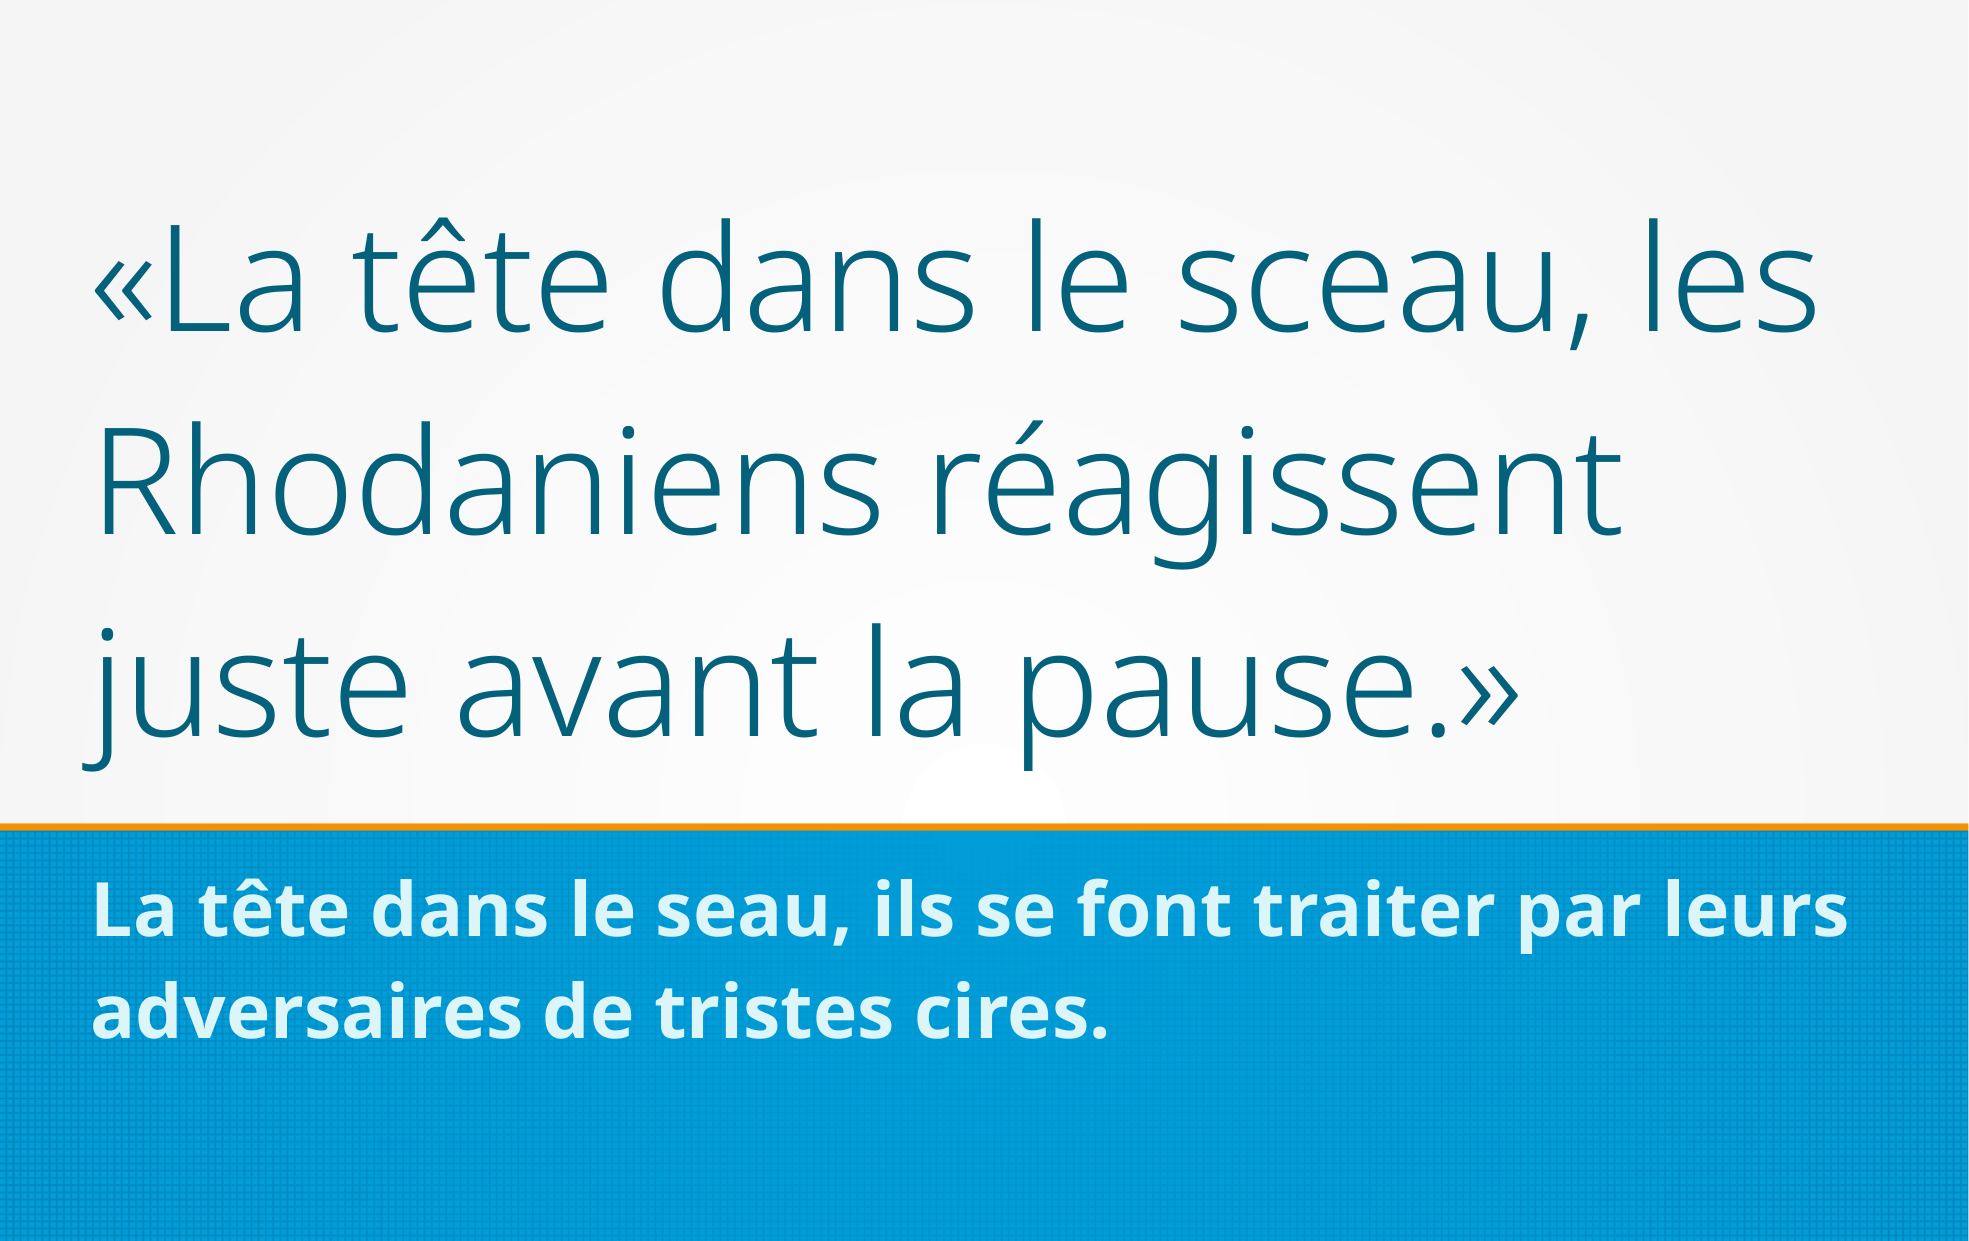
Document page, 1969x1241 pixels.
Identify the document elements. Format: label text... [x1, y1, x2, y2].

subtitle La tête dans le seau, ils se font traiter par leurs adversaires de tristes cires. [90, 855, 1861, 1111]
title «La tête dans le sceau, les Rhodaniens réagissent juste avant la pause.» [90, 49, 1862, 781]
picture [0, 0, 1969, 830]
